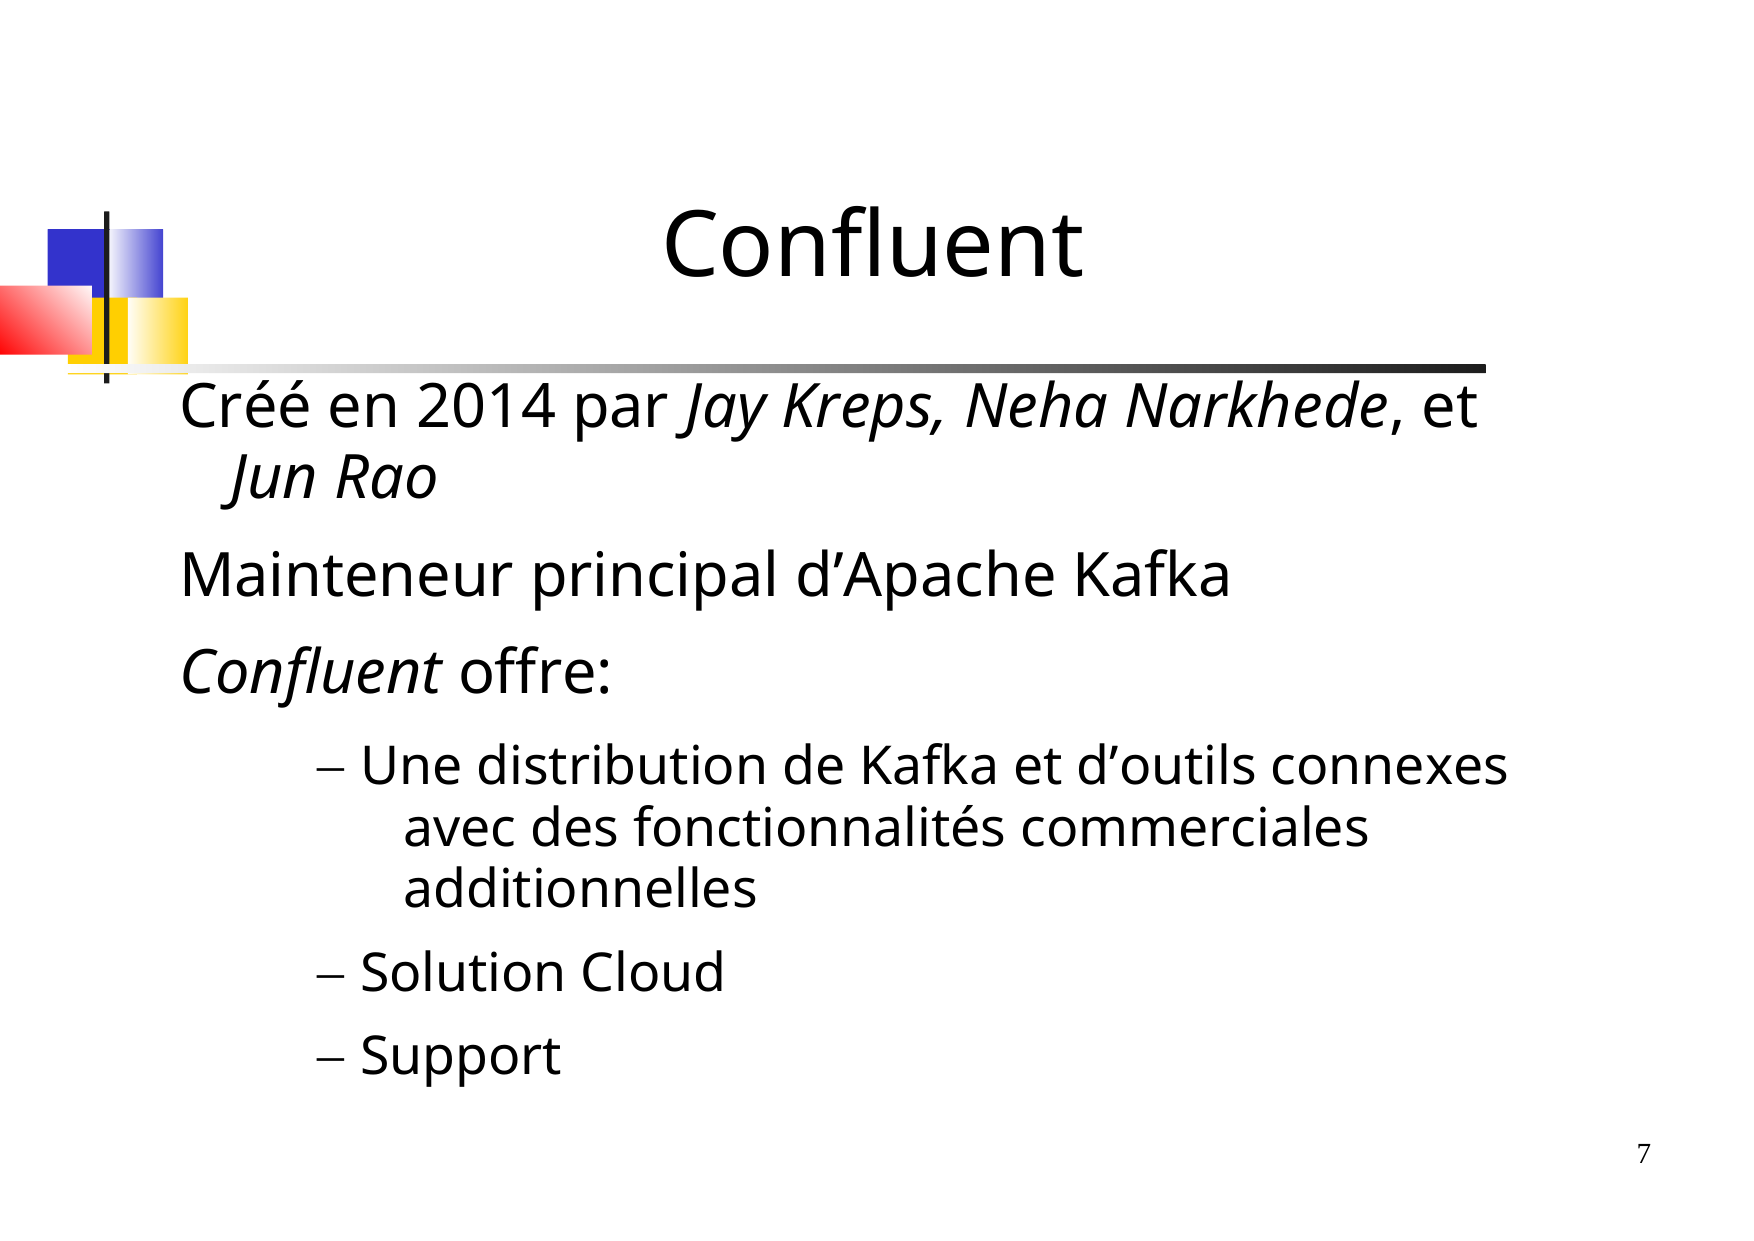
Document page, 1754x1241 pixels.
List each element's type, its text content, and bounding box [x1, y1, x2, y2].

list Créé en 2014 par Jay Kreps, Neha Narkhede, et Jun Rao Mainteneur principal d’Apache Kafka Confluent offre: Une distribution de Kafka et d’outils connexes avec des fonctionnalités commerciales additionnelles Solution Cloud Support [179, 371, 1567, 1091]
title Confluent [179, 139, 1567, 351]
